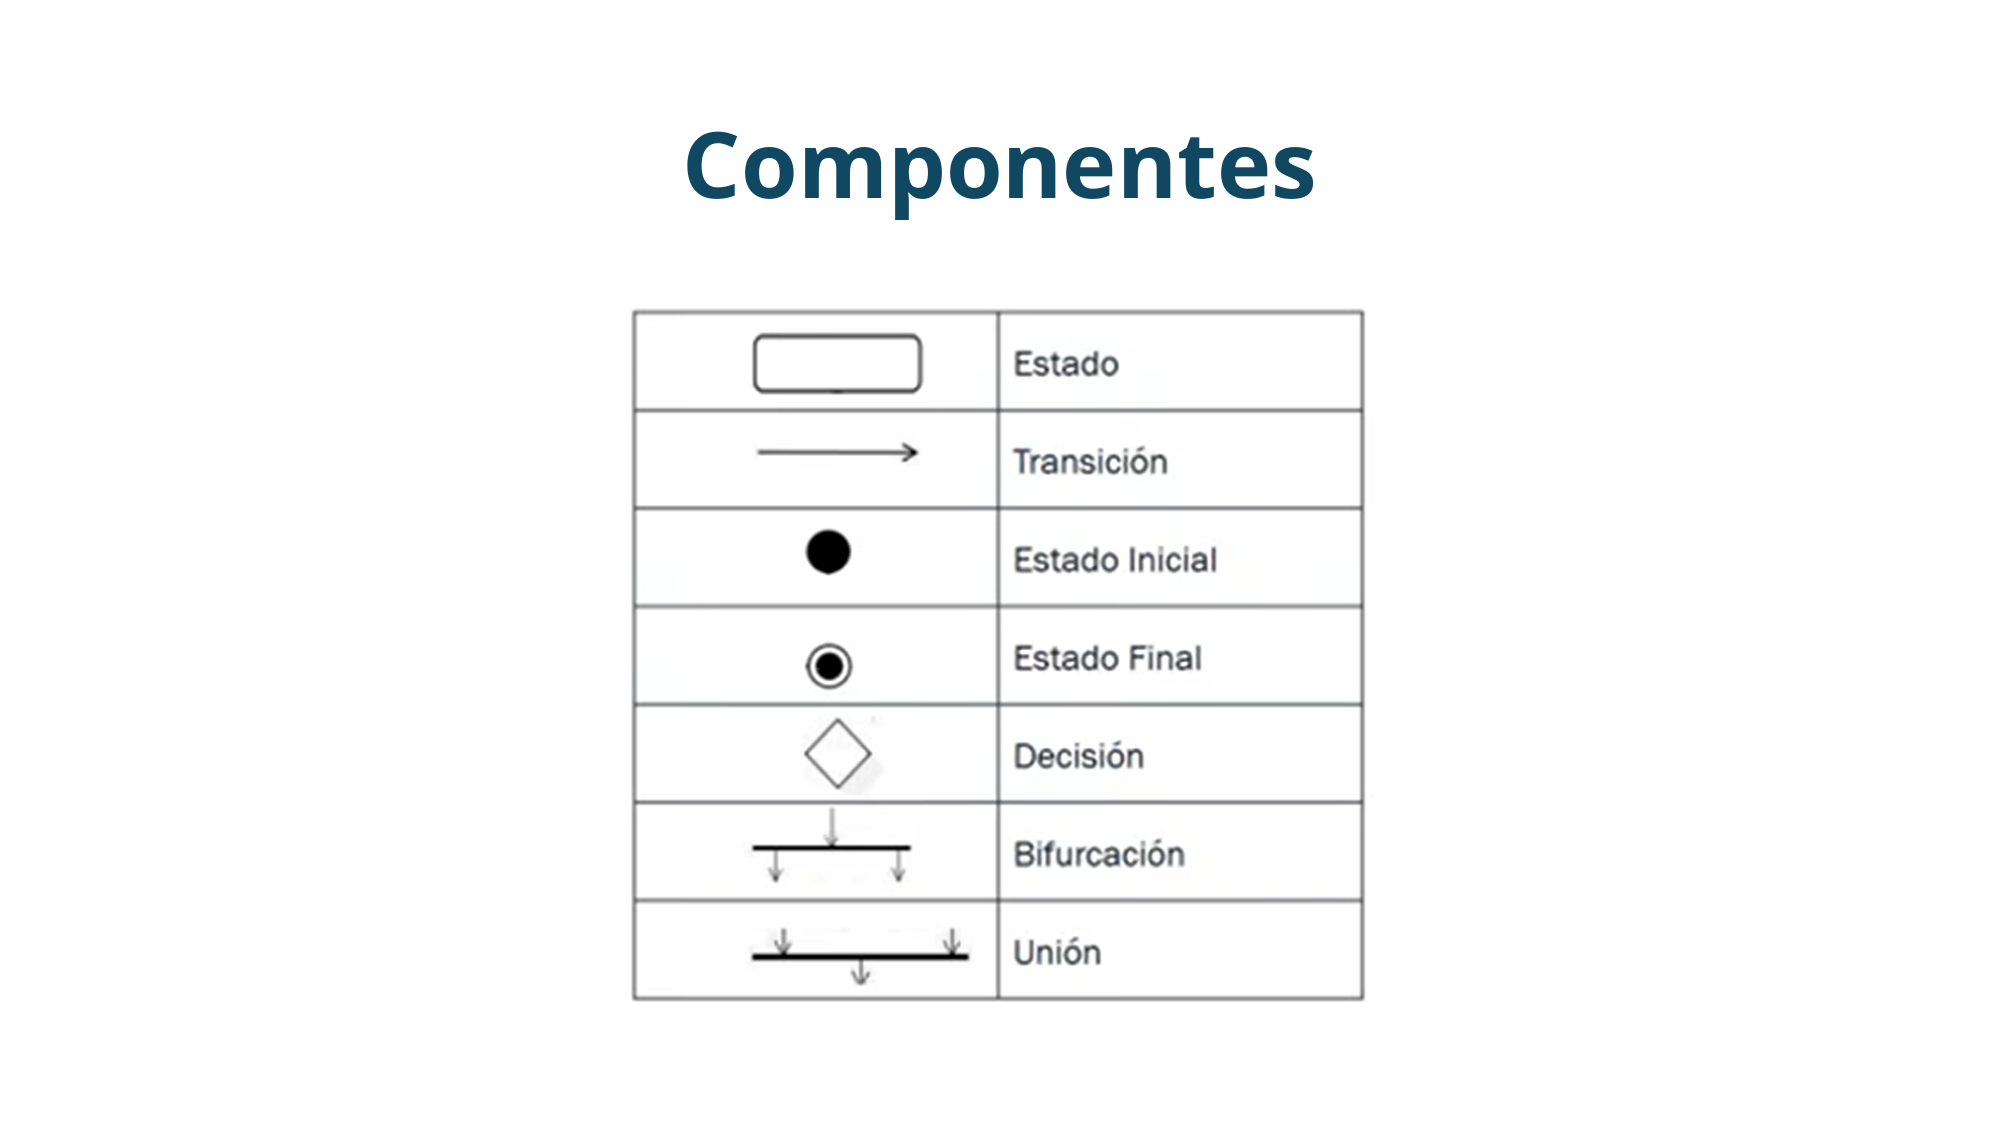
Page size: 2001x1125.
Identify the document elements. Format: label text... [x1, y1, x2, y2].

title Componentes [137, 59, 1863, 278]
picture [625, 299, 1375, 1014]
